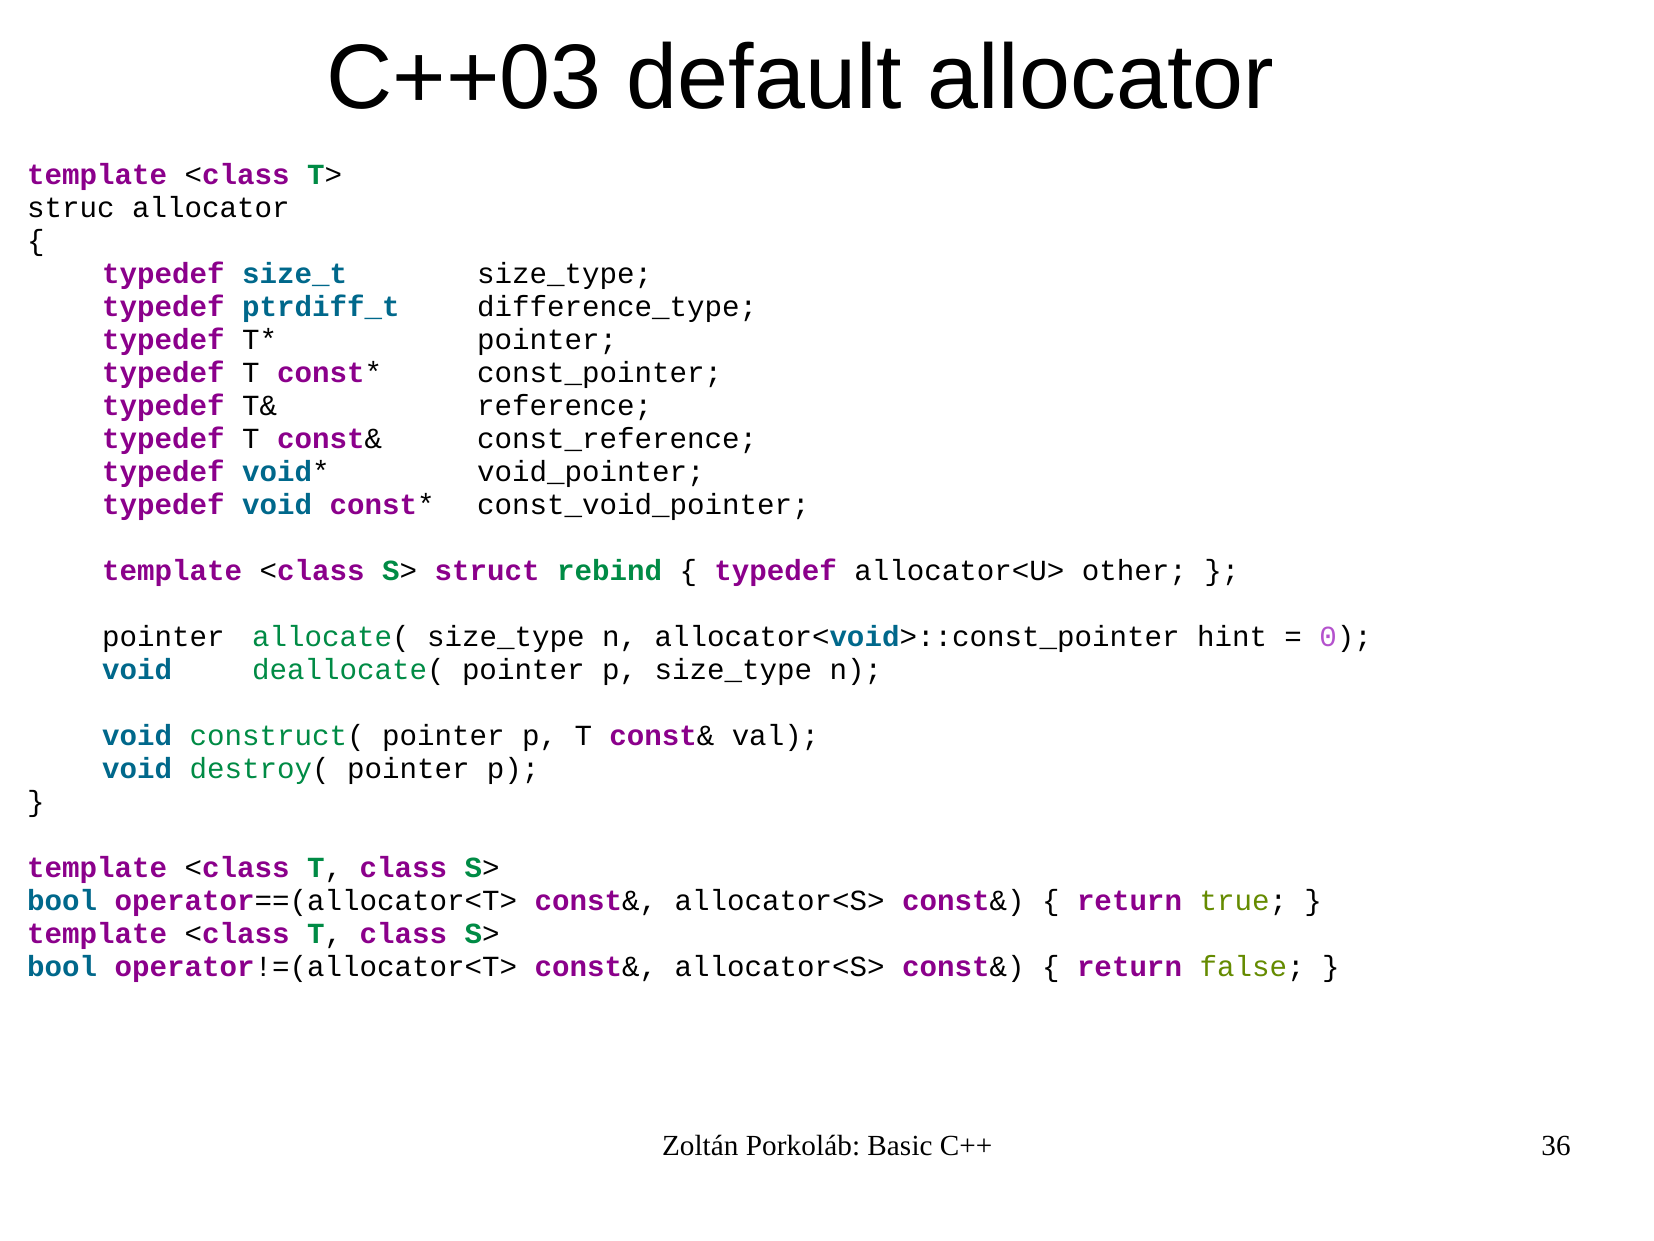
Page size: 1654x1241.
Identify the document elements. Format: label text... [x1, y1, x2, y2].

text_box template <class T> struc allocator { typedef size_t size_type; typedef ptrdiff_t difference_type; typedef T* pointer; typedef T const* const_pointer; typedef T& reference; typedef T const& const_reference; typedef void* void_pointer; typedef void const* const_void_pointer; template <class S> struct rebind { typedef allocator<U> other; }; pointer allocate( size_type n, allocator<void>::const_pointer hint = 0); void deallocate( pointer p, size_type n); void construct( pointer p, T const& val); void destroy( pointer p); } template <class T, class S> bool operator==(allocator<T> const&, allocator<S> const&) { return true; } template <class T, class S> bool operator!=(allocator<T> const&, allocator<S> const&) { return false; } [12, 120, 1651, 1027]
title C++03 default allocator [56, 0, 1546, 120]
